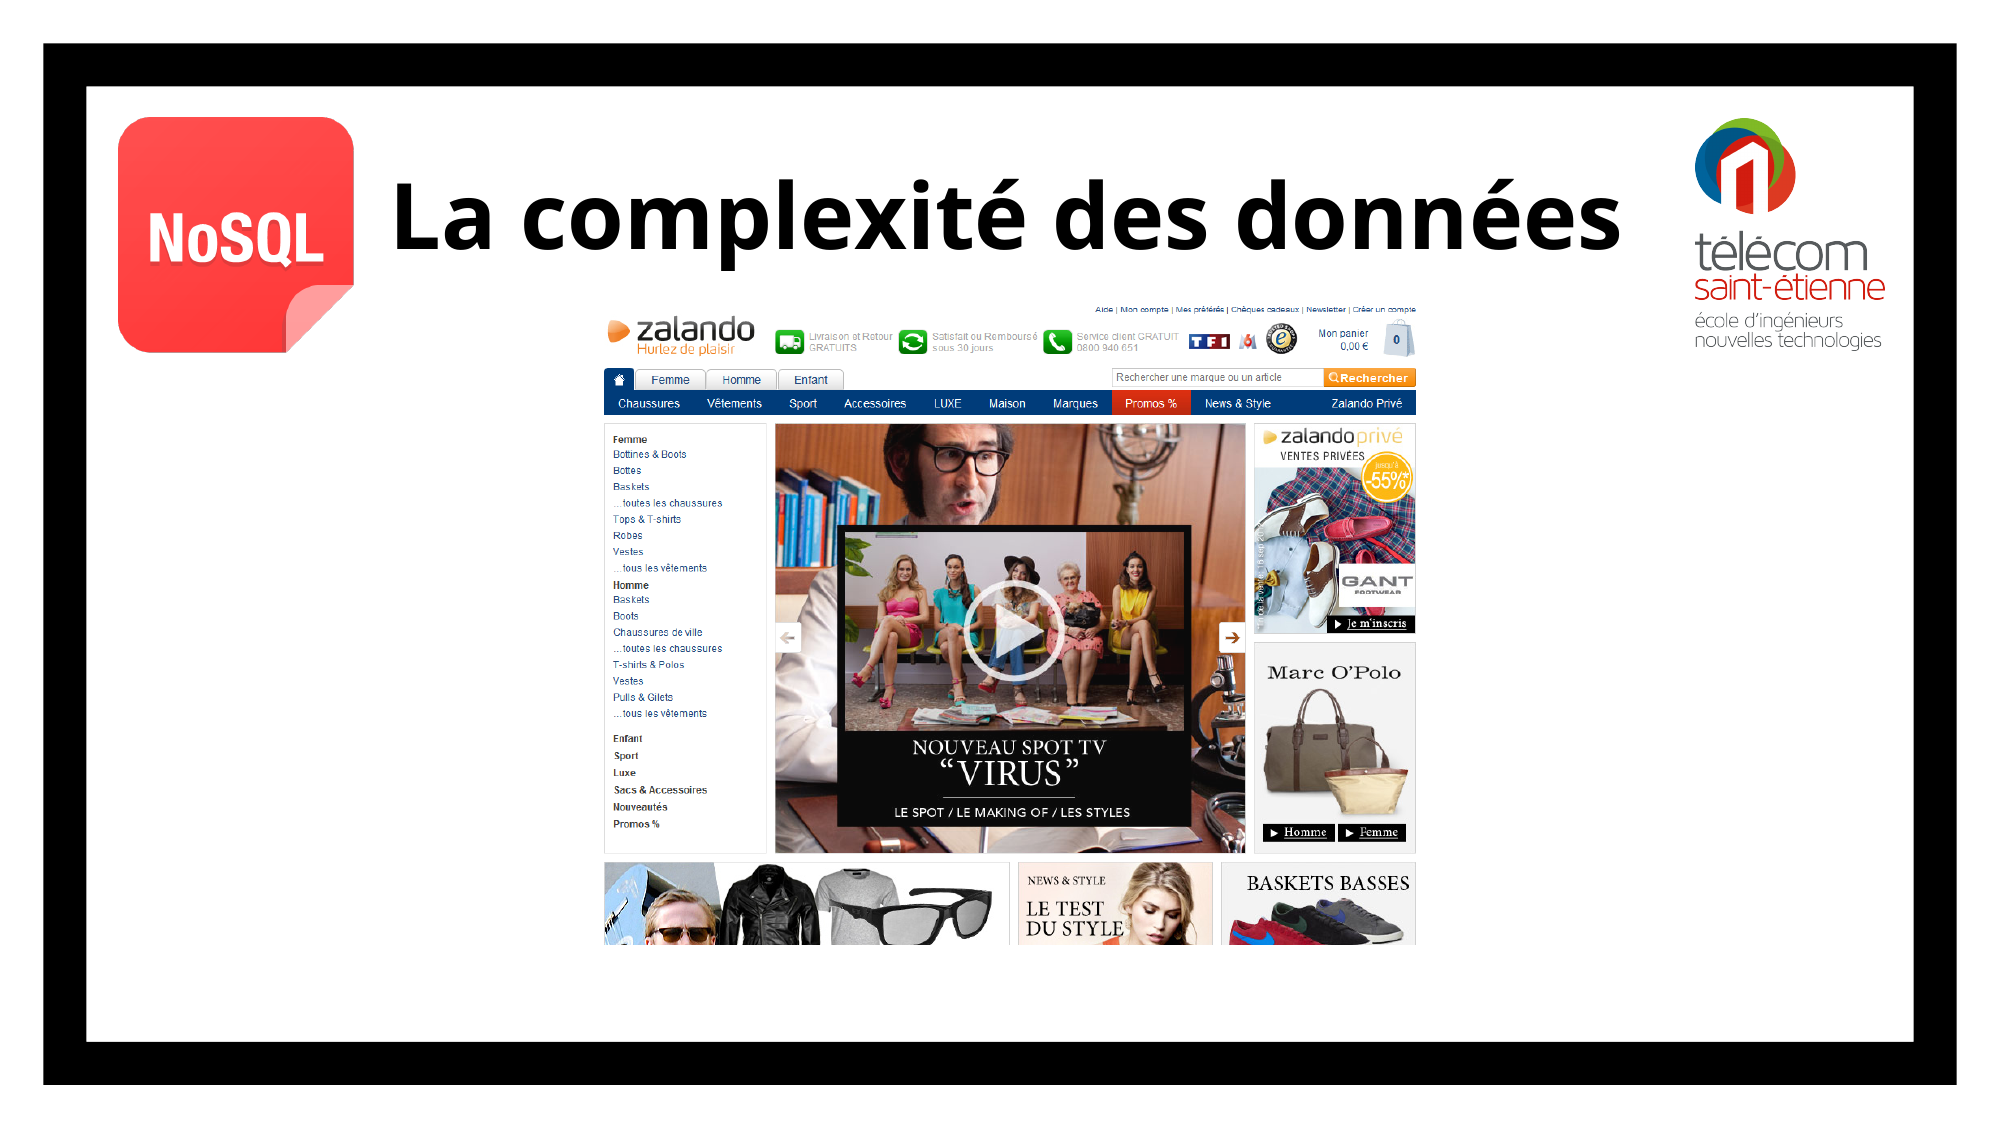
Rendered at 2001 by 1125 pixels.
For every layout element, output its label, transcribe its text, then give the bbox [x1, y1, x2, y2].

picture [603, 303, 1423, 945]
picture [101, 100, 370, 369]
picture [1695, 118, 1885, 351]
title La complexité des données [370, 138, 1695, 304]
